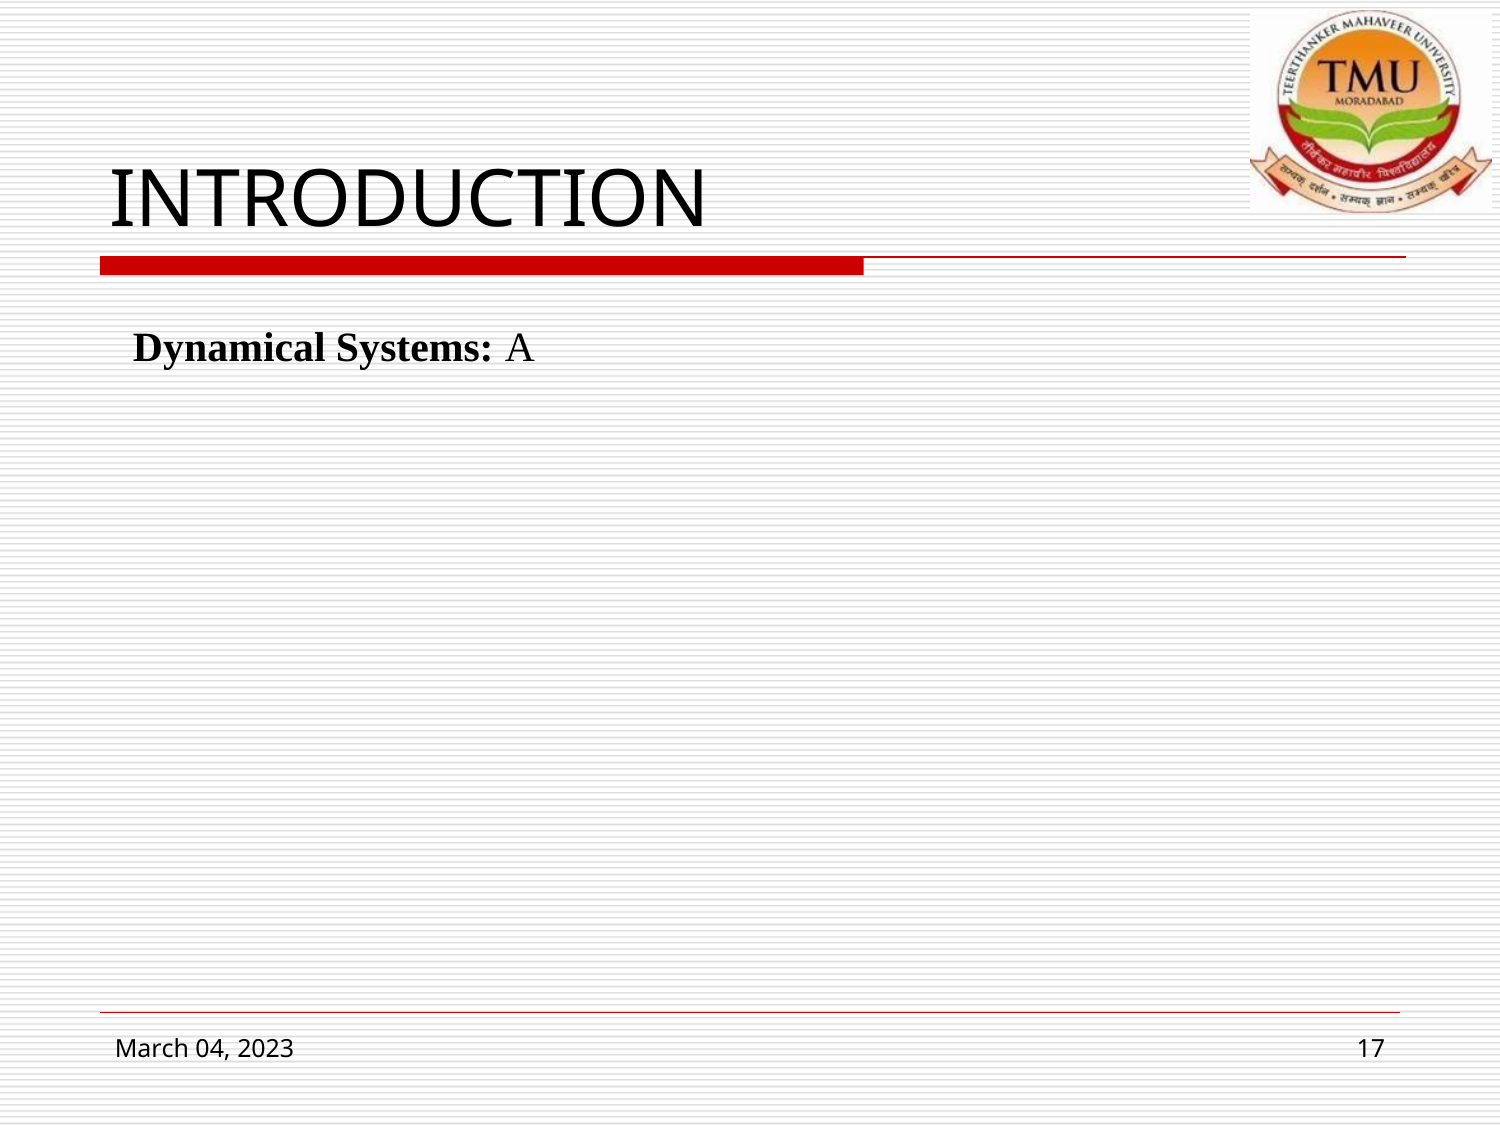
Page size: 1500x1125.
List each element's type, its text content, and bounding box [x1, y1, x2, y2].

text_box <number> [1074, 1024, 1401, 1103]
picture [0, 0, 1500, 1125]
text_box March 04, 2023 [99, 1024, 426, 1103]
list Dynamical Systems: A [117, 287, 1426, 1038]
title INTRODUCTION [94, 50, 1407, 250]
